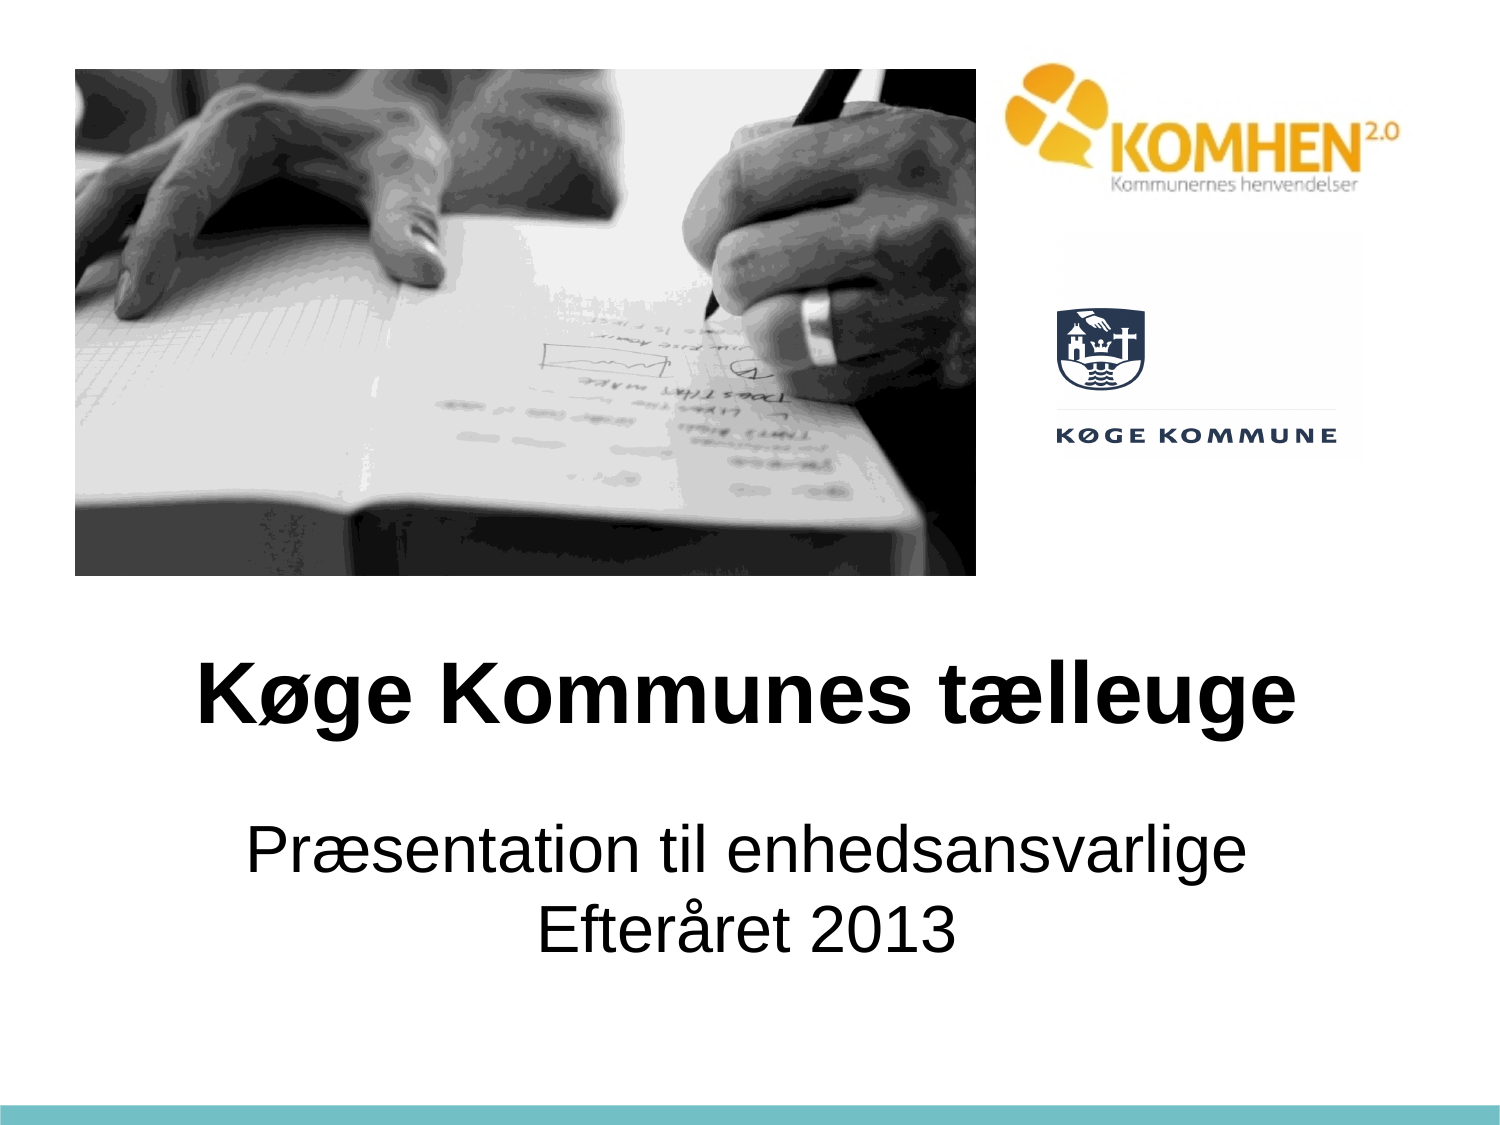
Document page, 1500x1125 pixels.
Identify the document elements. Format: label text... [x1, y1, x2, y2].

text_box Præsentation til enhedsansvarlige Efteråret 2013 [135, 798, 1359, 977]
picture [986, 42, 1413, 222]
text_box [0, 1105, 1500, 1125]
picture [75, 69, 976, 576]
text_box Køge Kommunes tælleuge [135, 621, 1359, 756]
picture [1057, 231, 1363, 462]
